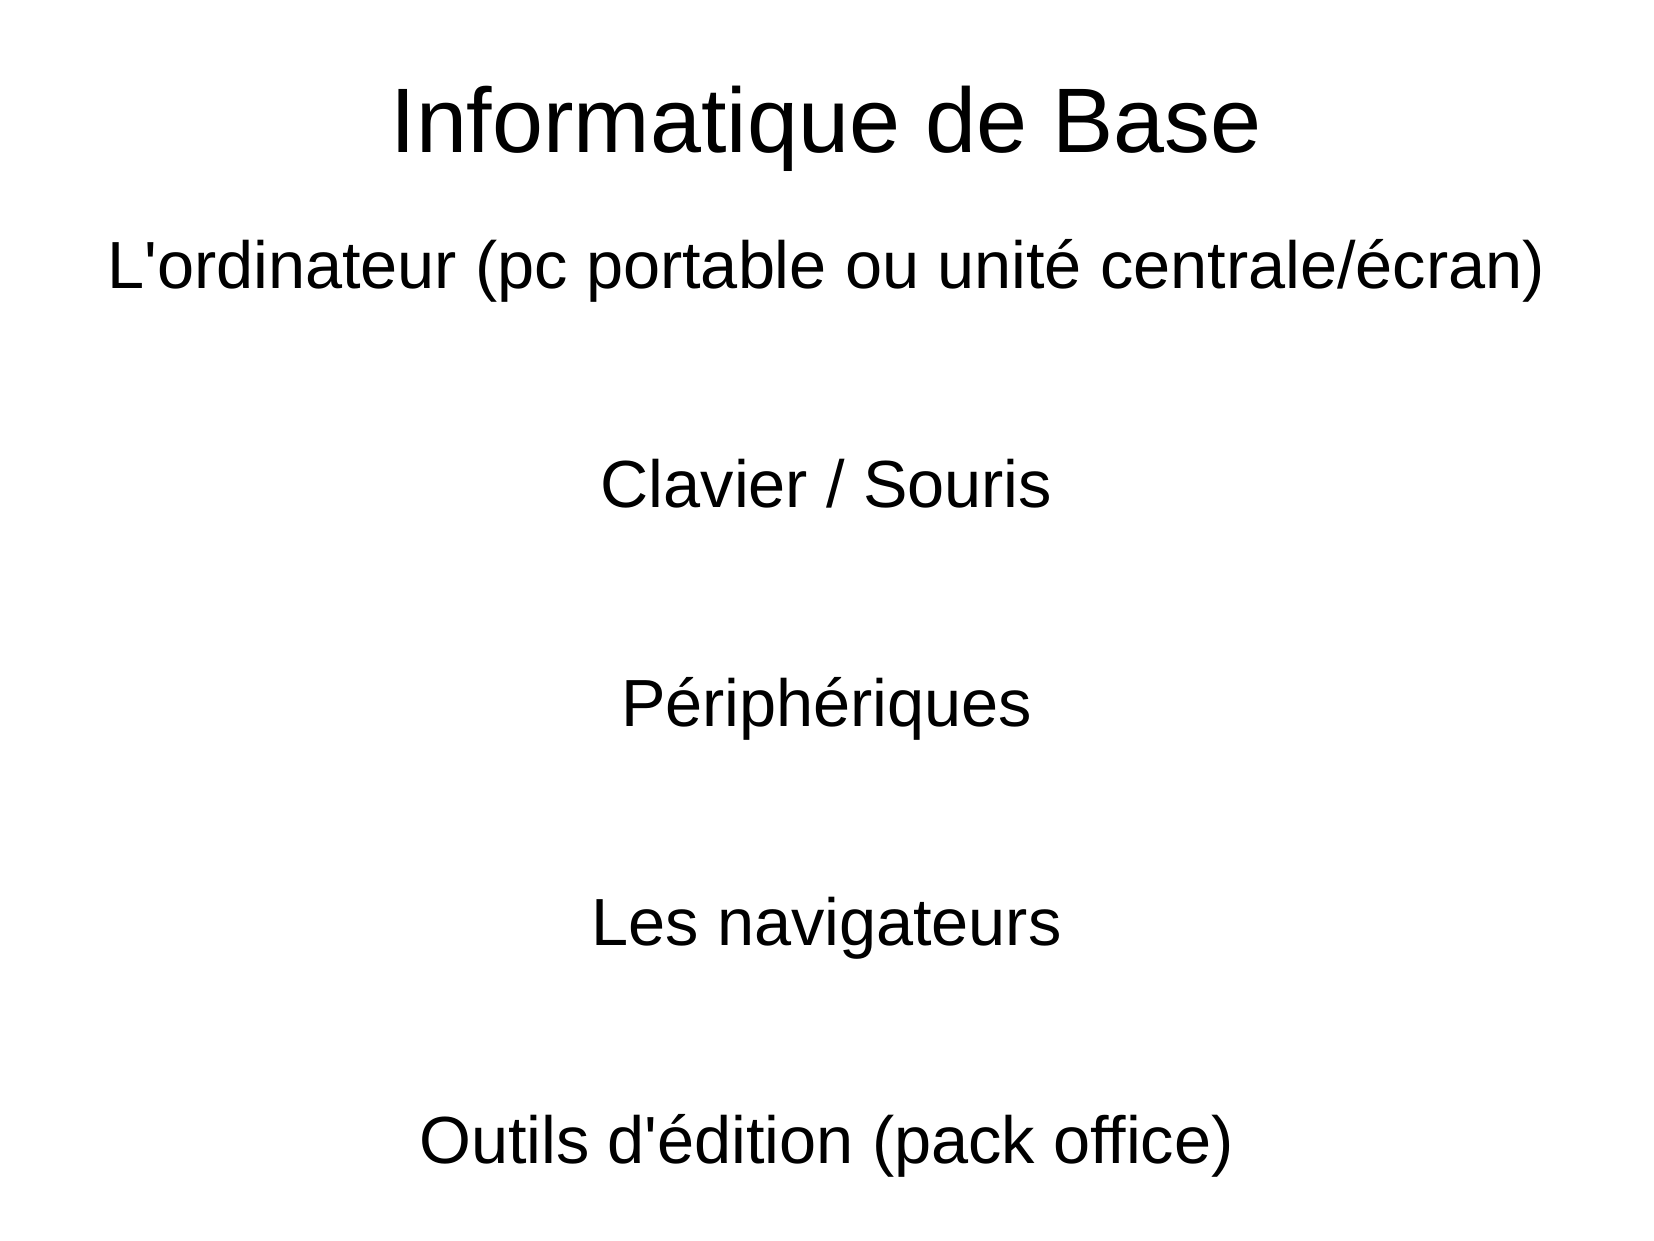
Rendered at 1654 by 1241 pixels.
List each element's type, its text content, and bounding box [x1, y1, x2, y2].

subtitle L'ordinateur (pc portable ou unité centrale/écran) Clavier / Souris Périphériques Les navigateurs Outils d'édition (pack office) [82, 221, 1571, 1178]
title Informatique de Base [82, 11, 1571, 219]
